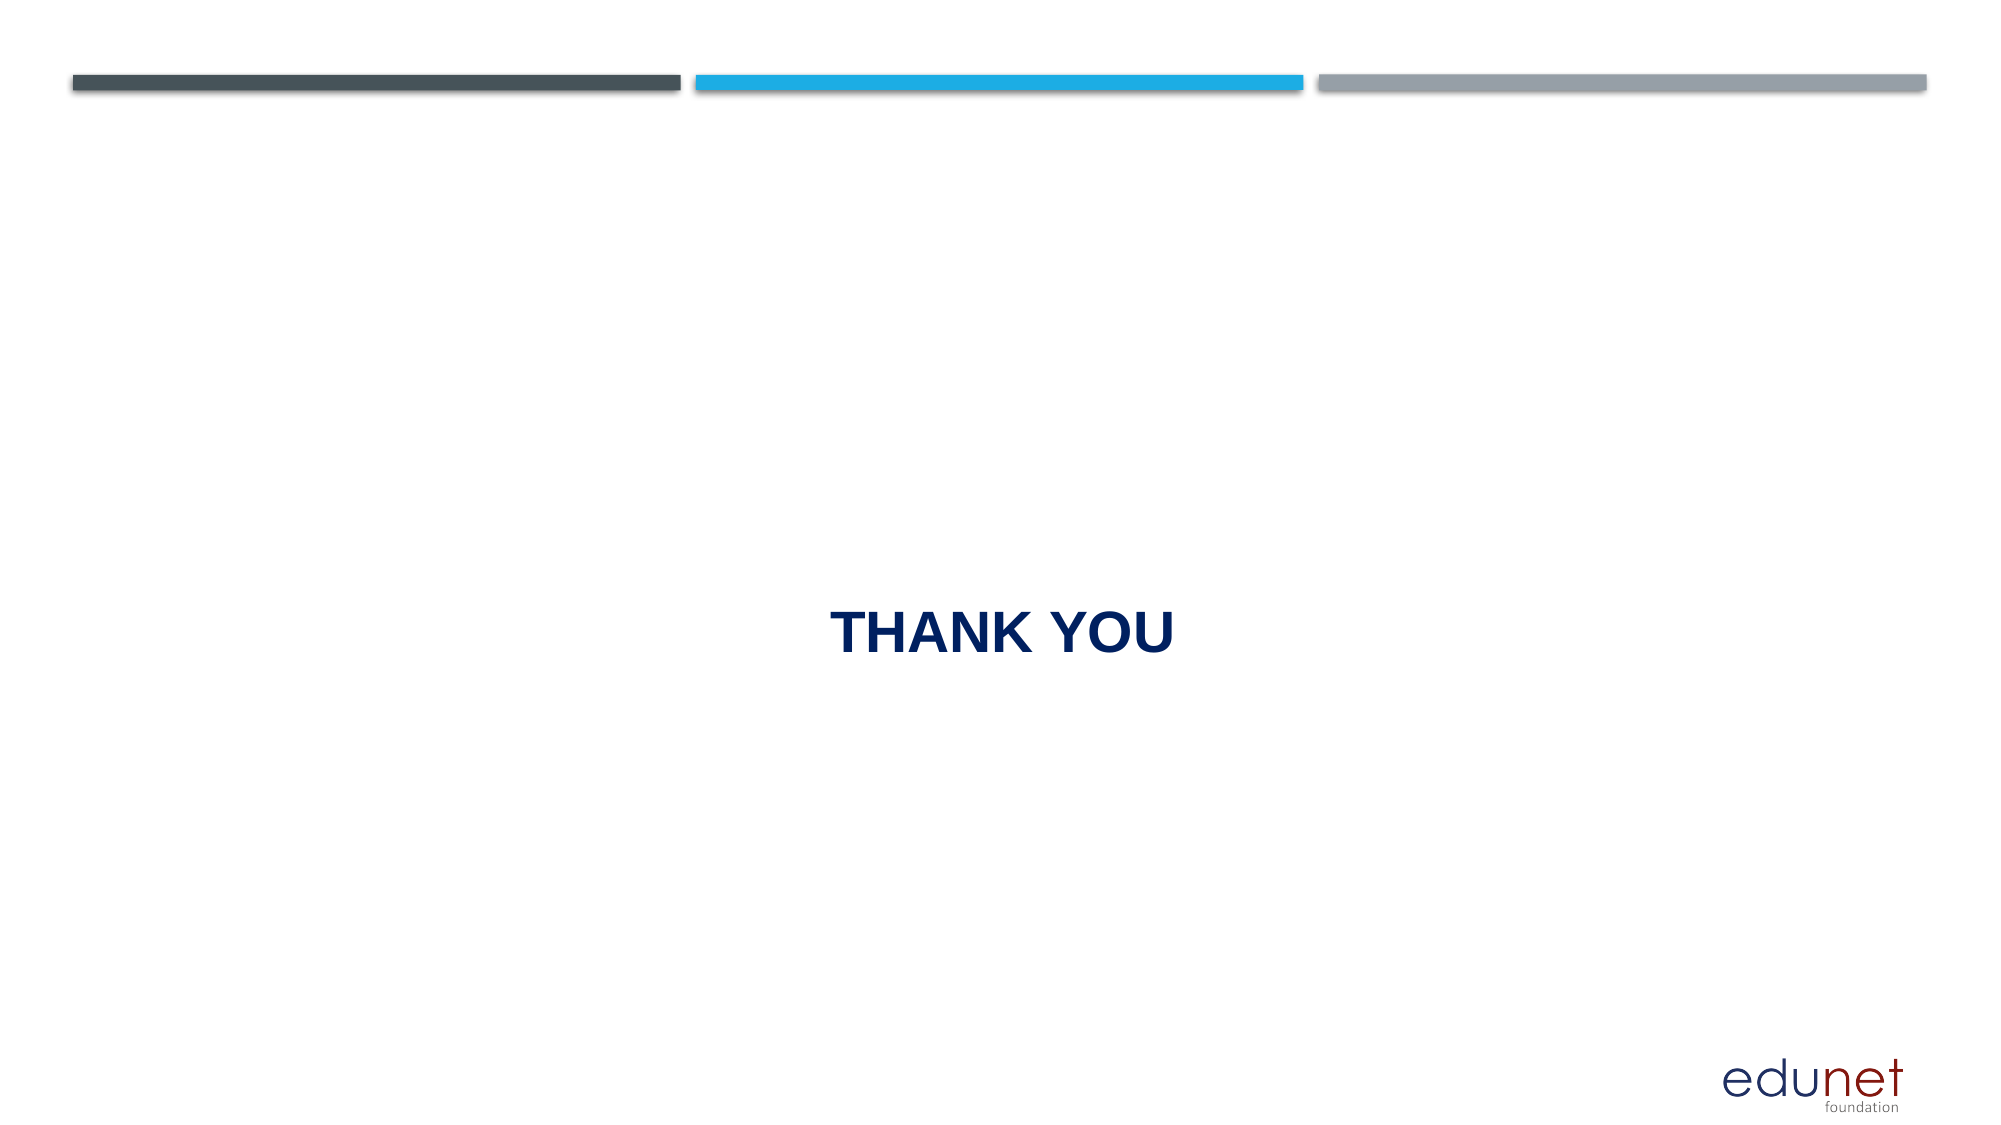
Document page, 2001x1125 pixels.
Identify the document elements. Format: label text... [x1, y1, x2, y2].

title THANK YOU [240, 453, 1766, 672]
picture [1719, 1056, 1905, 1116]
